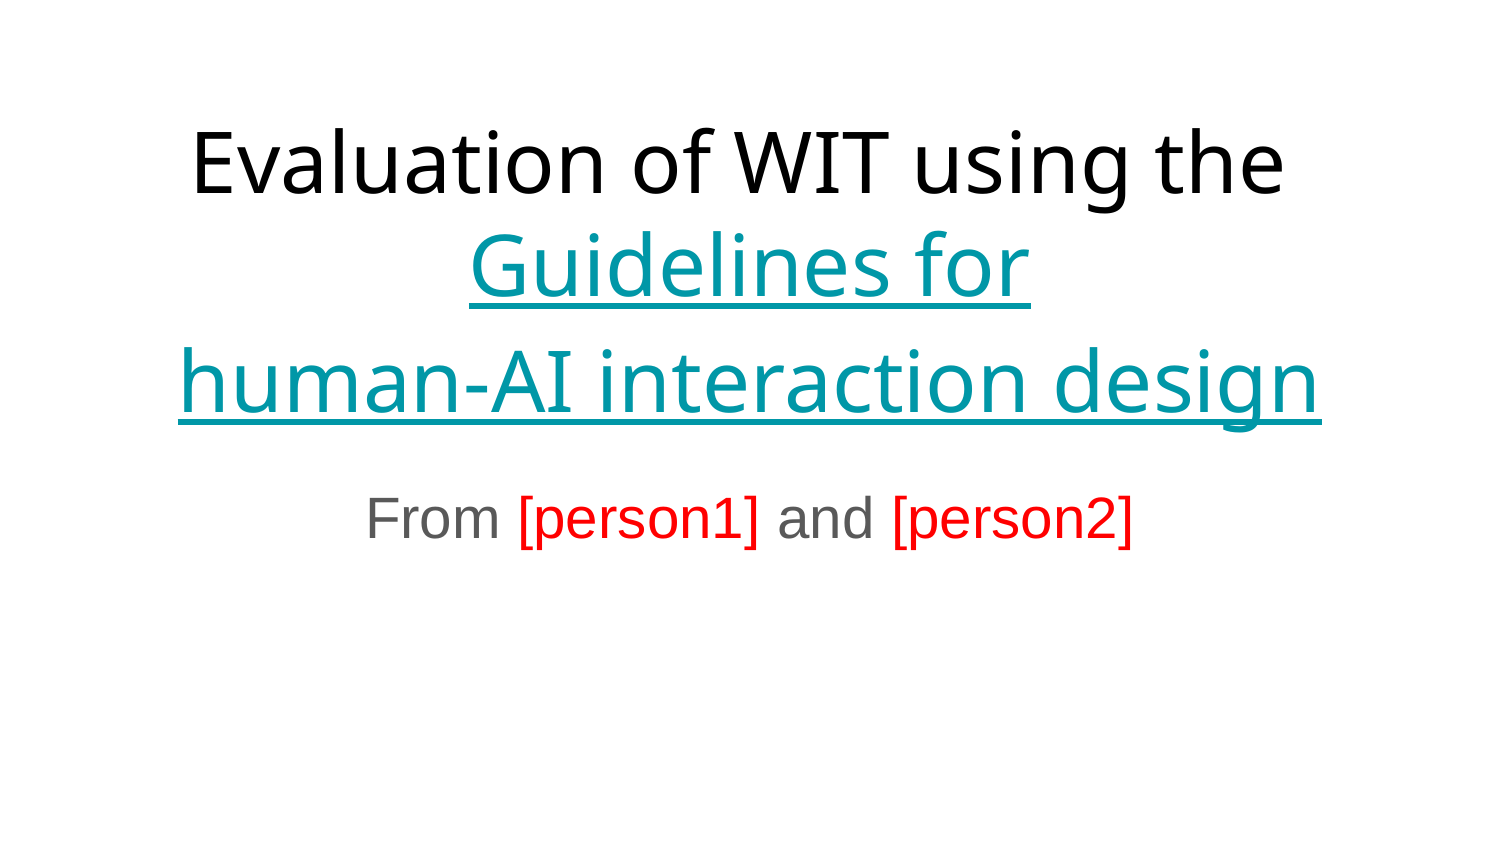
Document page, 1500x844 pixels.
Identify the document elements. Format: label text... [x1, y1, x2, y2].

title Evaluation of WIT using the Guidelines for human-AI interaction design [51, 122, 1449, 459]
subtitle From [person1] and [person2] [51, 464, 1449, 595]
